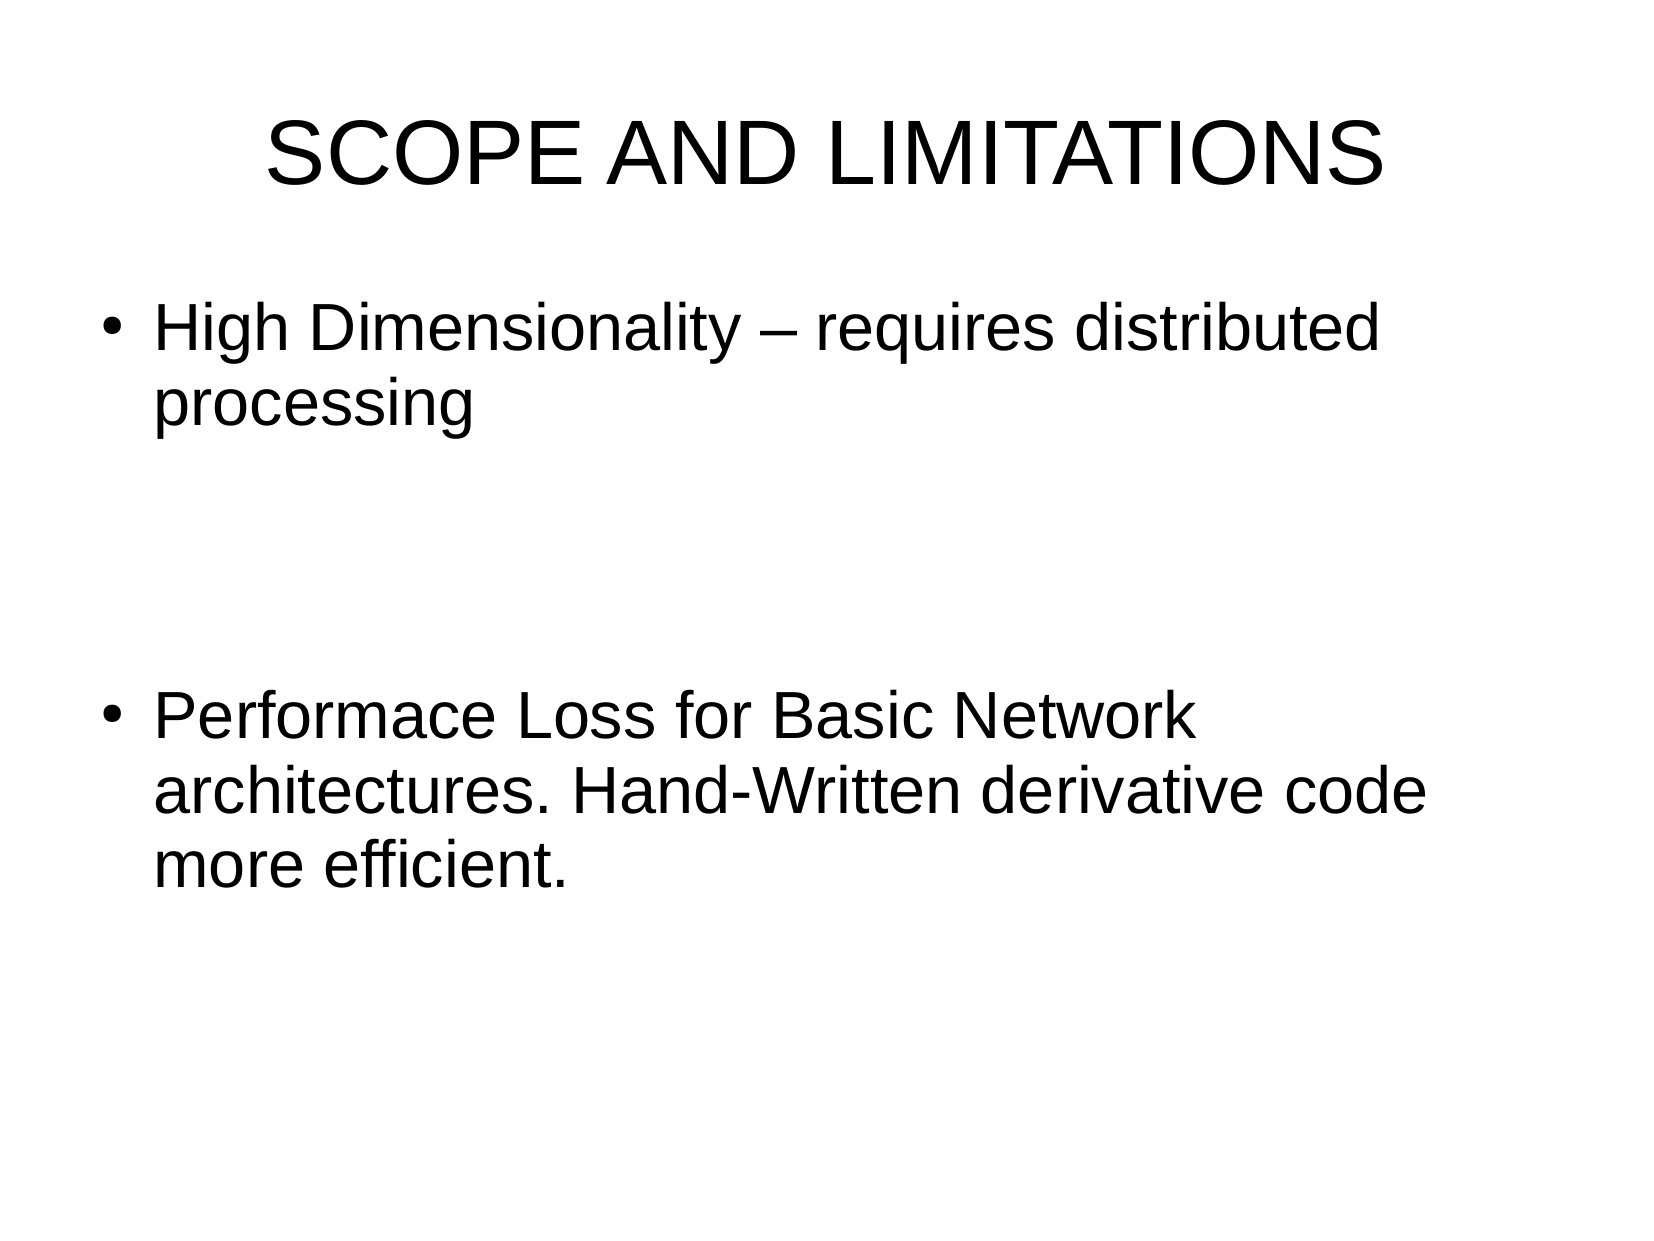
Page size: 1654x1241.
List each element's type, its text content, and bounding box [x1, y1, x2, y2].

list High Dimensionality – requires distributed processing Performace Loss for Basic Network architectures. Hand-Written derivative code more efficient. [82, 290, 1571, 1010]
title SCOPE AND LIMITATIONS [82, 49, 1571, 257]
